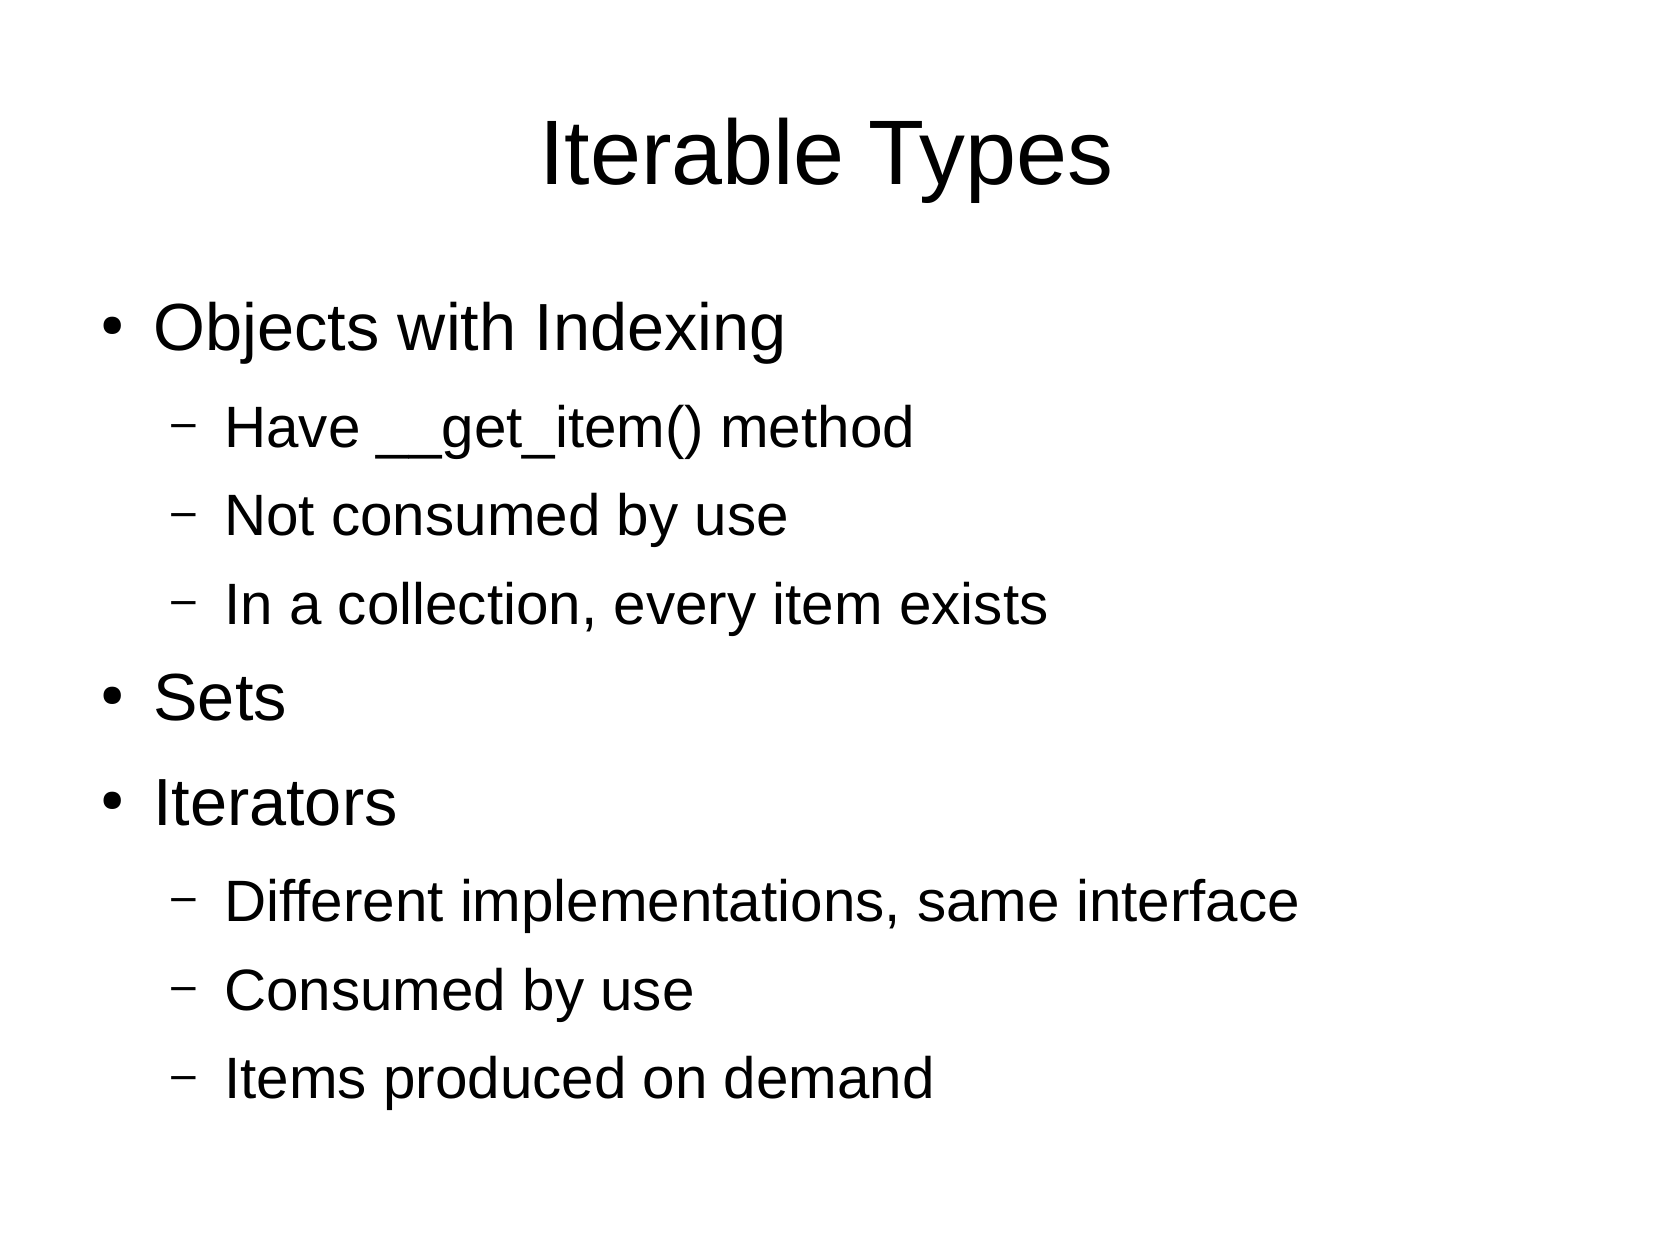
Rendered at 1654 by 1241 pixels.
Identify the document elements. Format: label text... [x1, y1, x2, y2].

title Iterable Types [82, 49, 1571, 257]
list Objects with Indexing Have __get_item() method Not consumed by use In a collection, every item exists Sets Iterators Different implementations, same interface Consumed by use Items produced on demand [82, 290, 1571, 1113]
